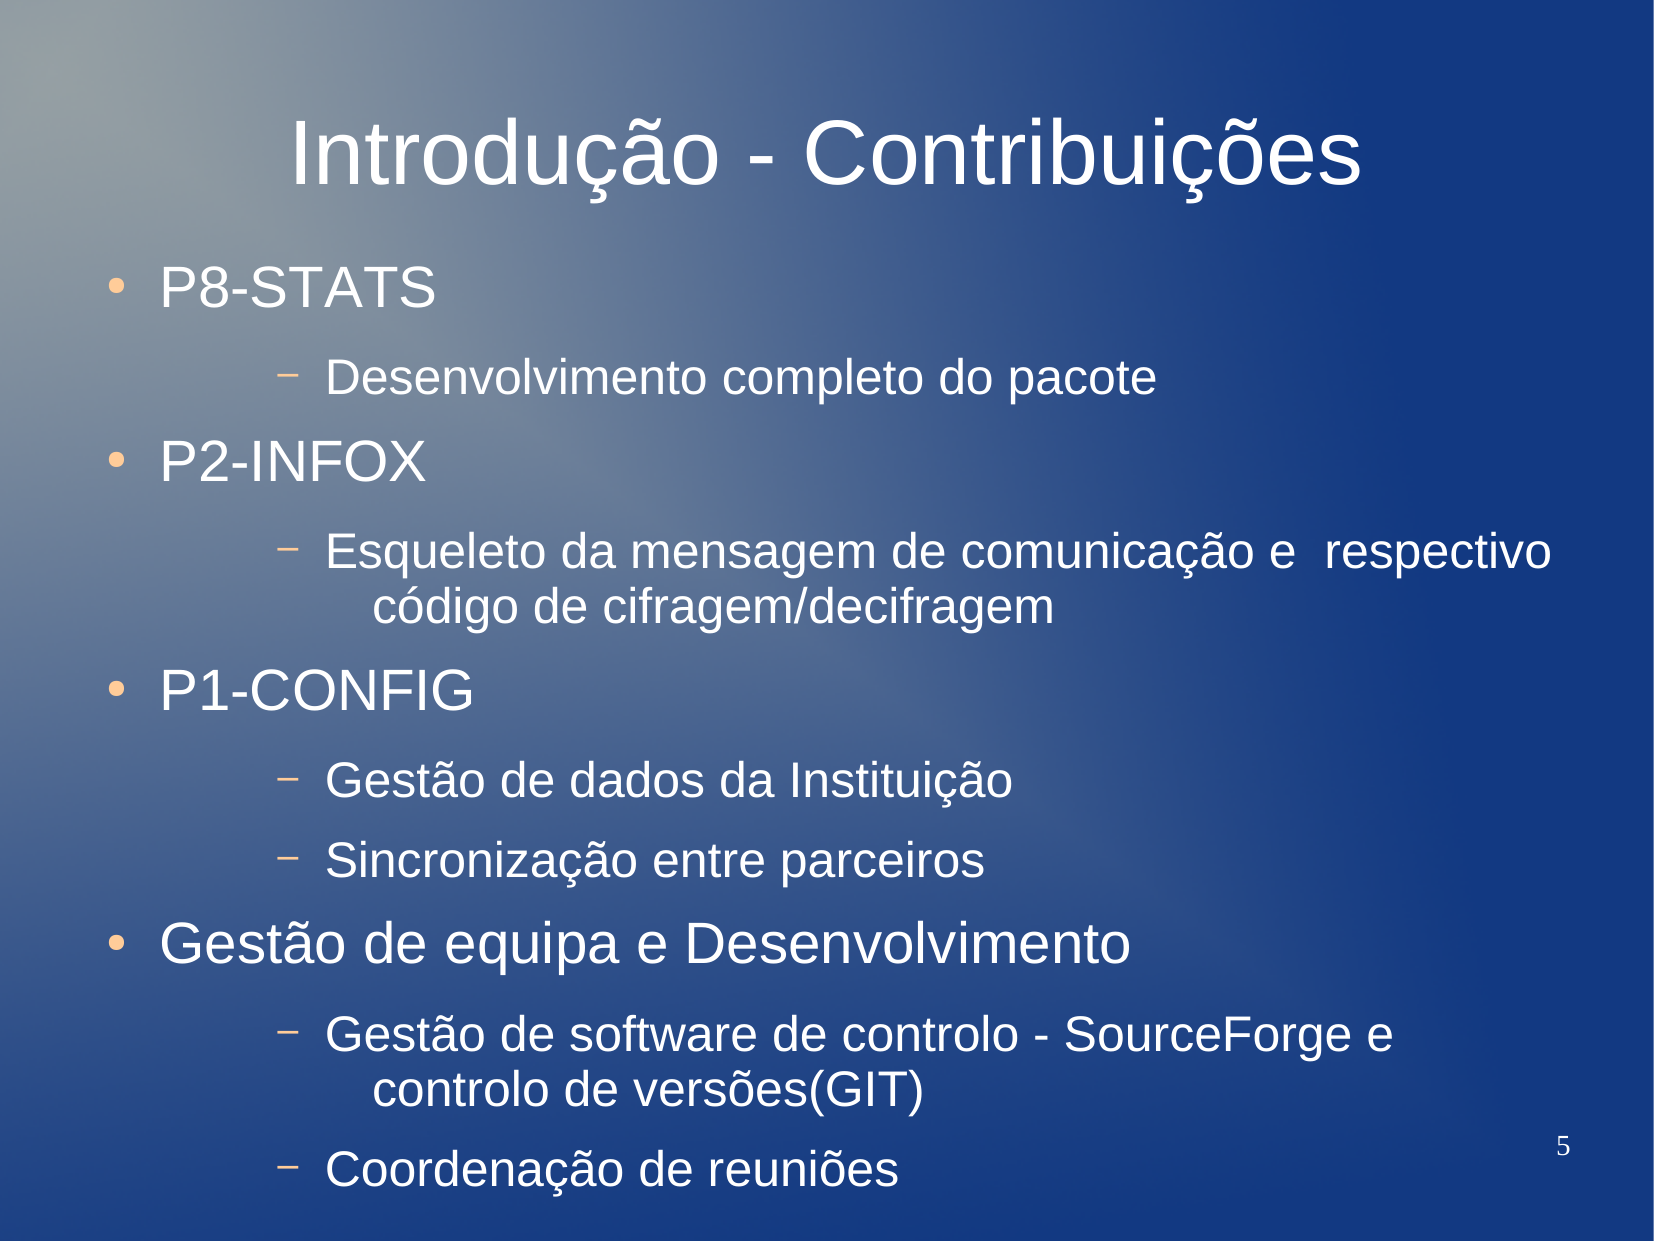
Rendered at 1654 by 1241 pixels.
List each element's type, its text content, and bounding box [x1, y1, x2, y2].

list P8-STATS Desenvolvimento completo do pacote P2-INFOX Esqueleto da mensagem de comunicação e respectivo código de cifragem/decifragem P1-CONFIG Gestão de dados da Instituição Sincronização entre parceiros Gestão de equipa e Desenvolvimento Gestão de software de controlo - SourceForge e controlo de versões(GIT) Coordenação de reuniões [88, 254, 1577, 1197]
title Introdução - Contribuições [82, 49, 1571, 257]
picture [0, 0, 1654, 1241]
